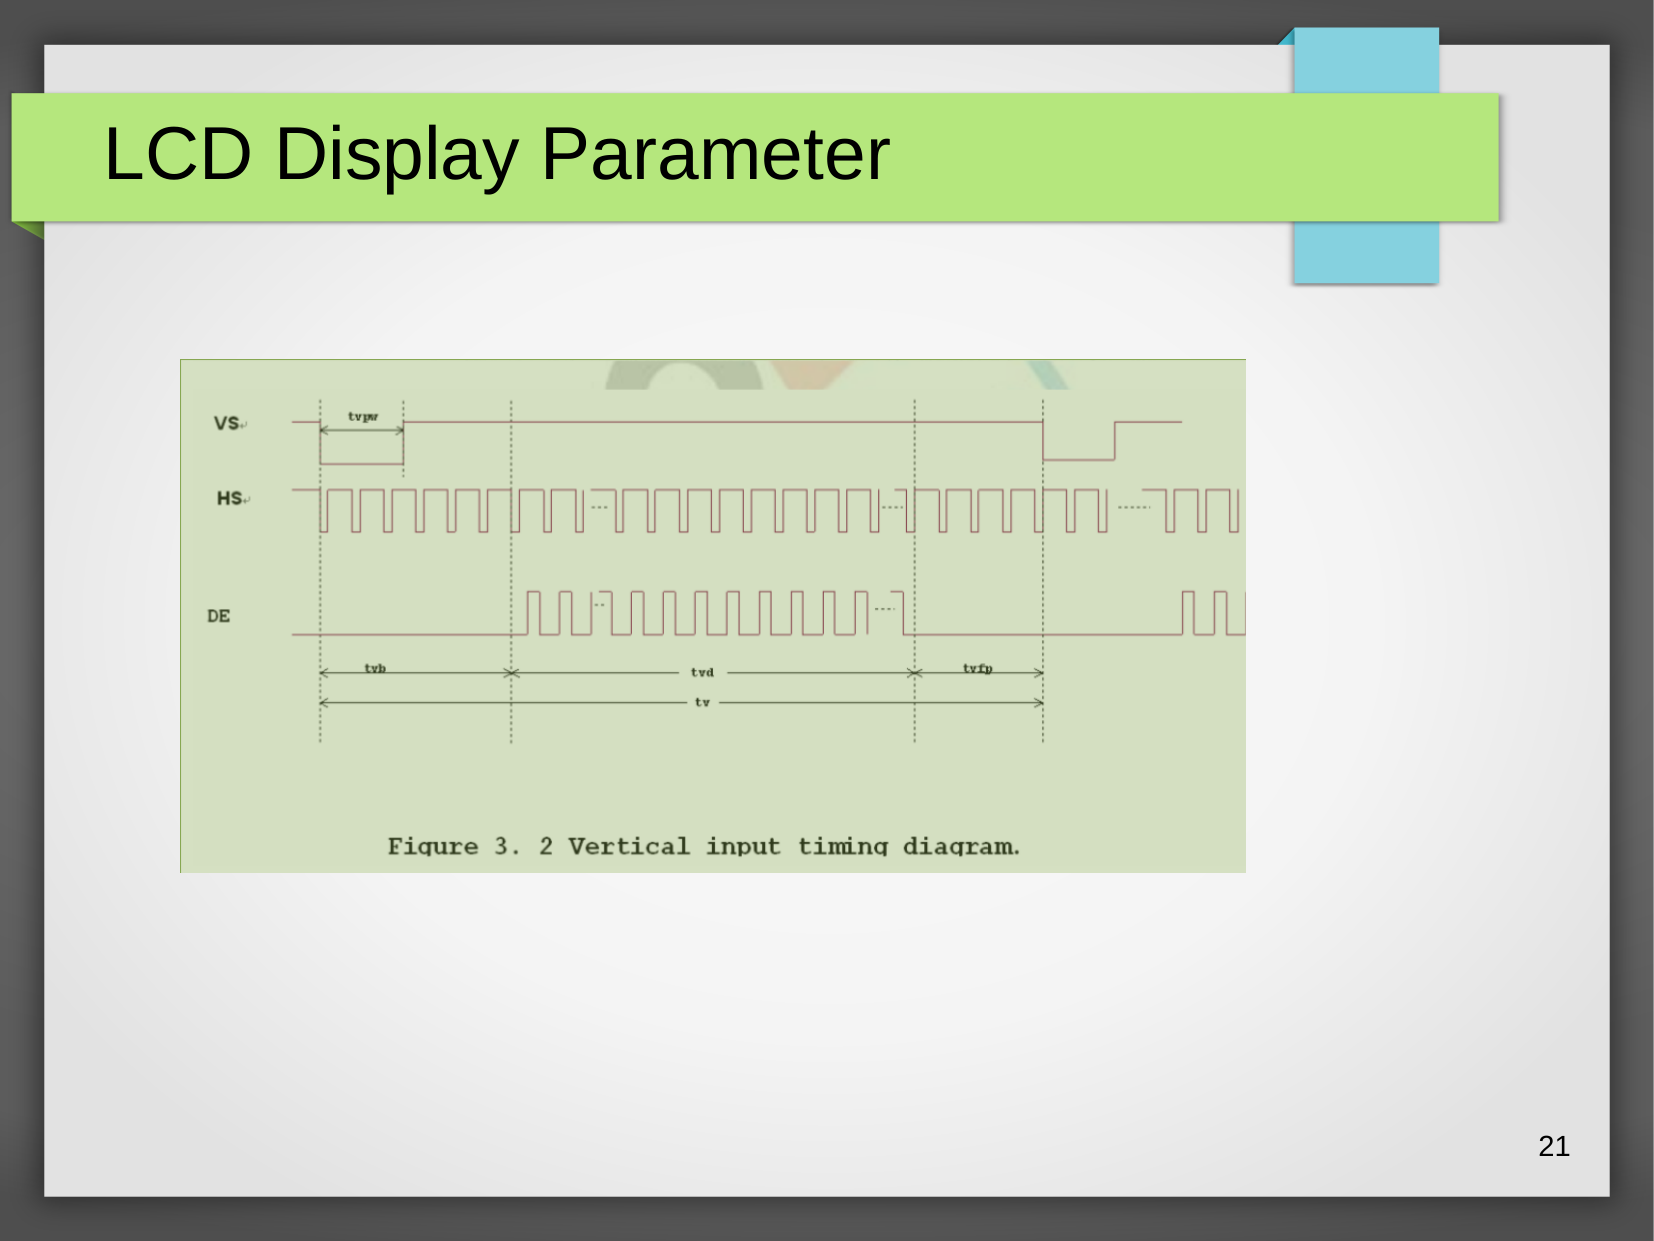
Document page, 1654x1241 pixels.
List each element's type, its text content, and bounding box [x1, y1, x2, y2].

picture [0, 0, 1654, 1241]
title LCD Display Parameter [82, 94, 1264, 213]
